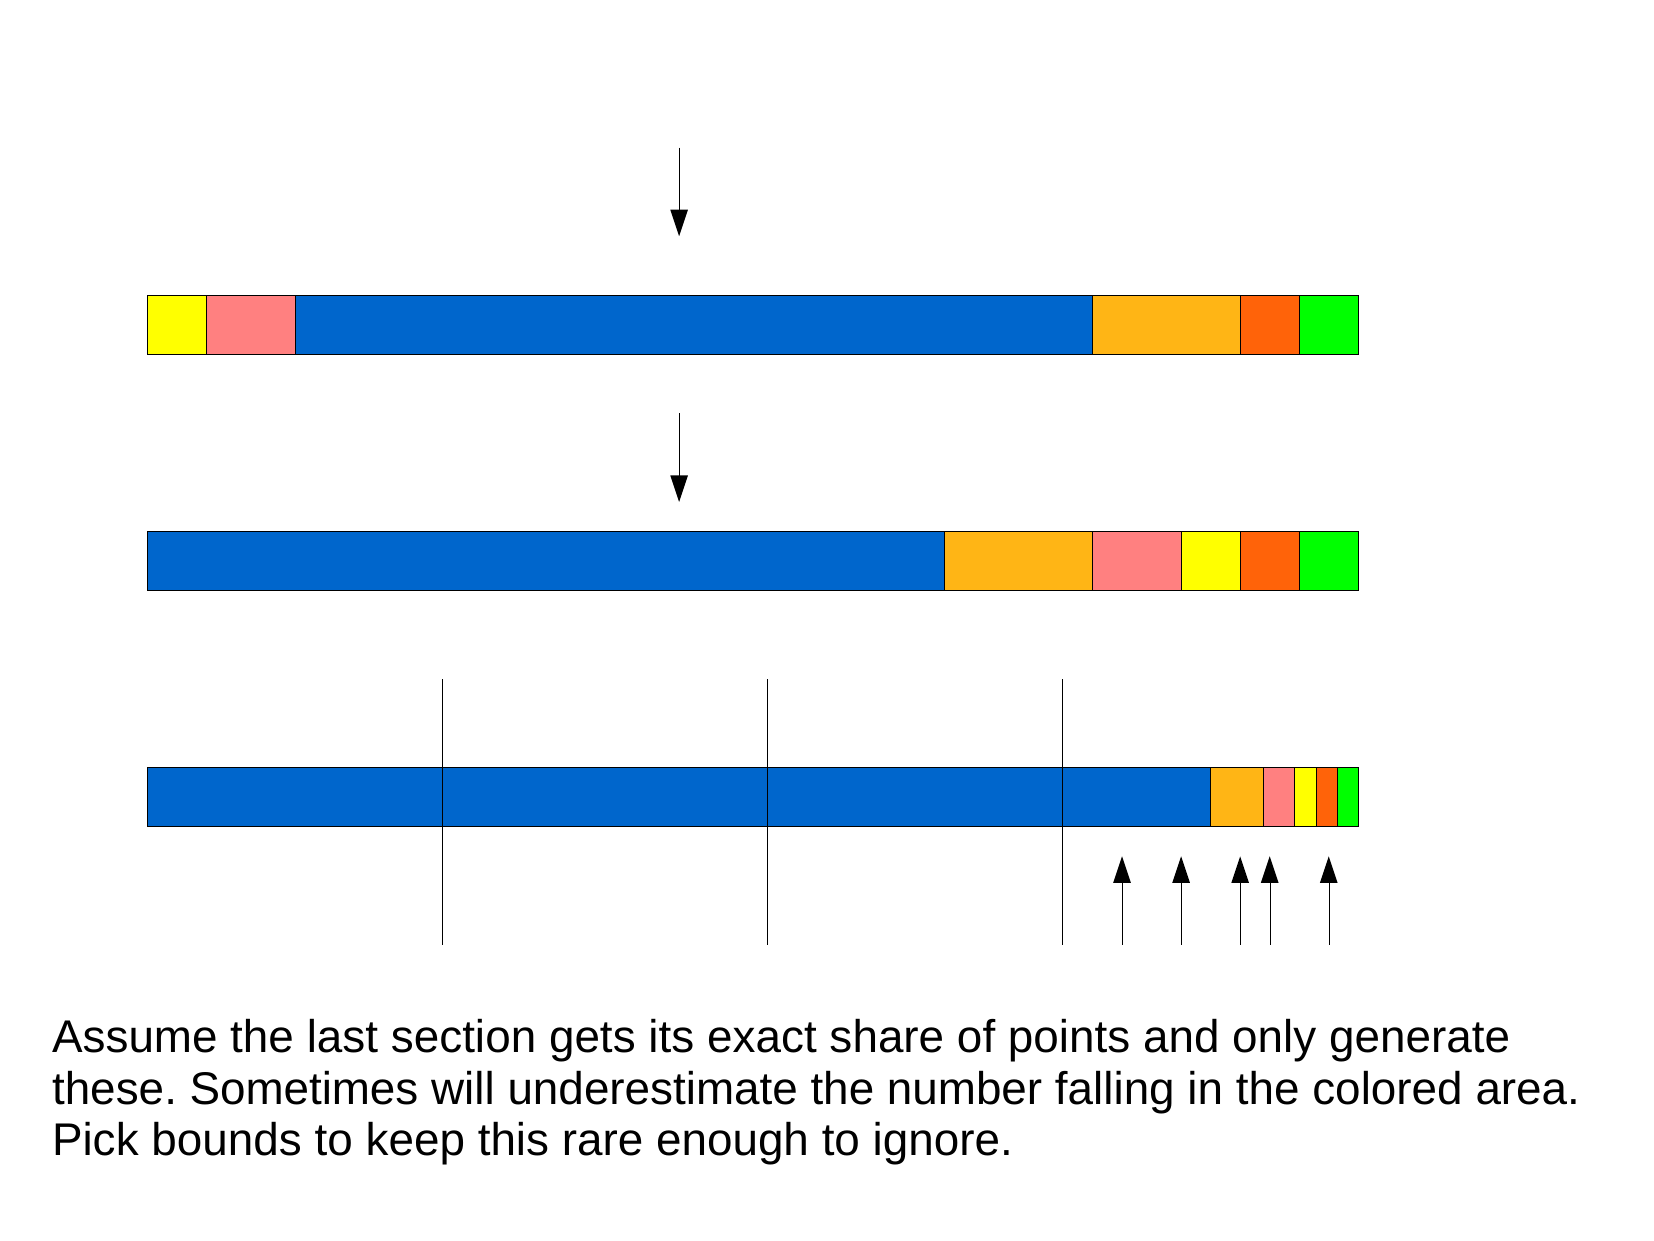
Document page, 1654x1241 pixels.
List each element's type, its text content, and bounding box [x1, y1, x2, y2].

text_box [1063, 767, 1359, 827]
text_box [147, 531, 1359, 591]
text_box Assume the last section gets its exact share of points and only generate these. Sometimes will underestimate the number falling in the colored area. Pick bounds to keep this rare enough to ignore. [37, 1003, 1595, 1190]
text_box [147, 767, 442, 827]
text_box [147, 295, 1359, 355]
text_box [443, 767, 767, 827]
text_box [768, 767, 1062, 827]
